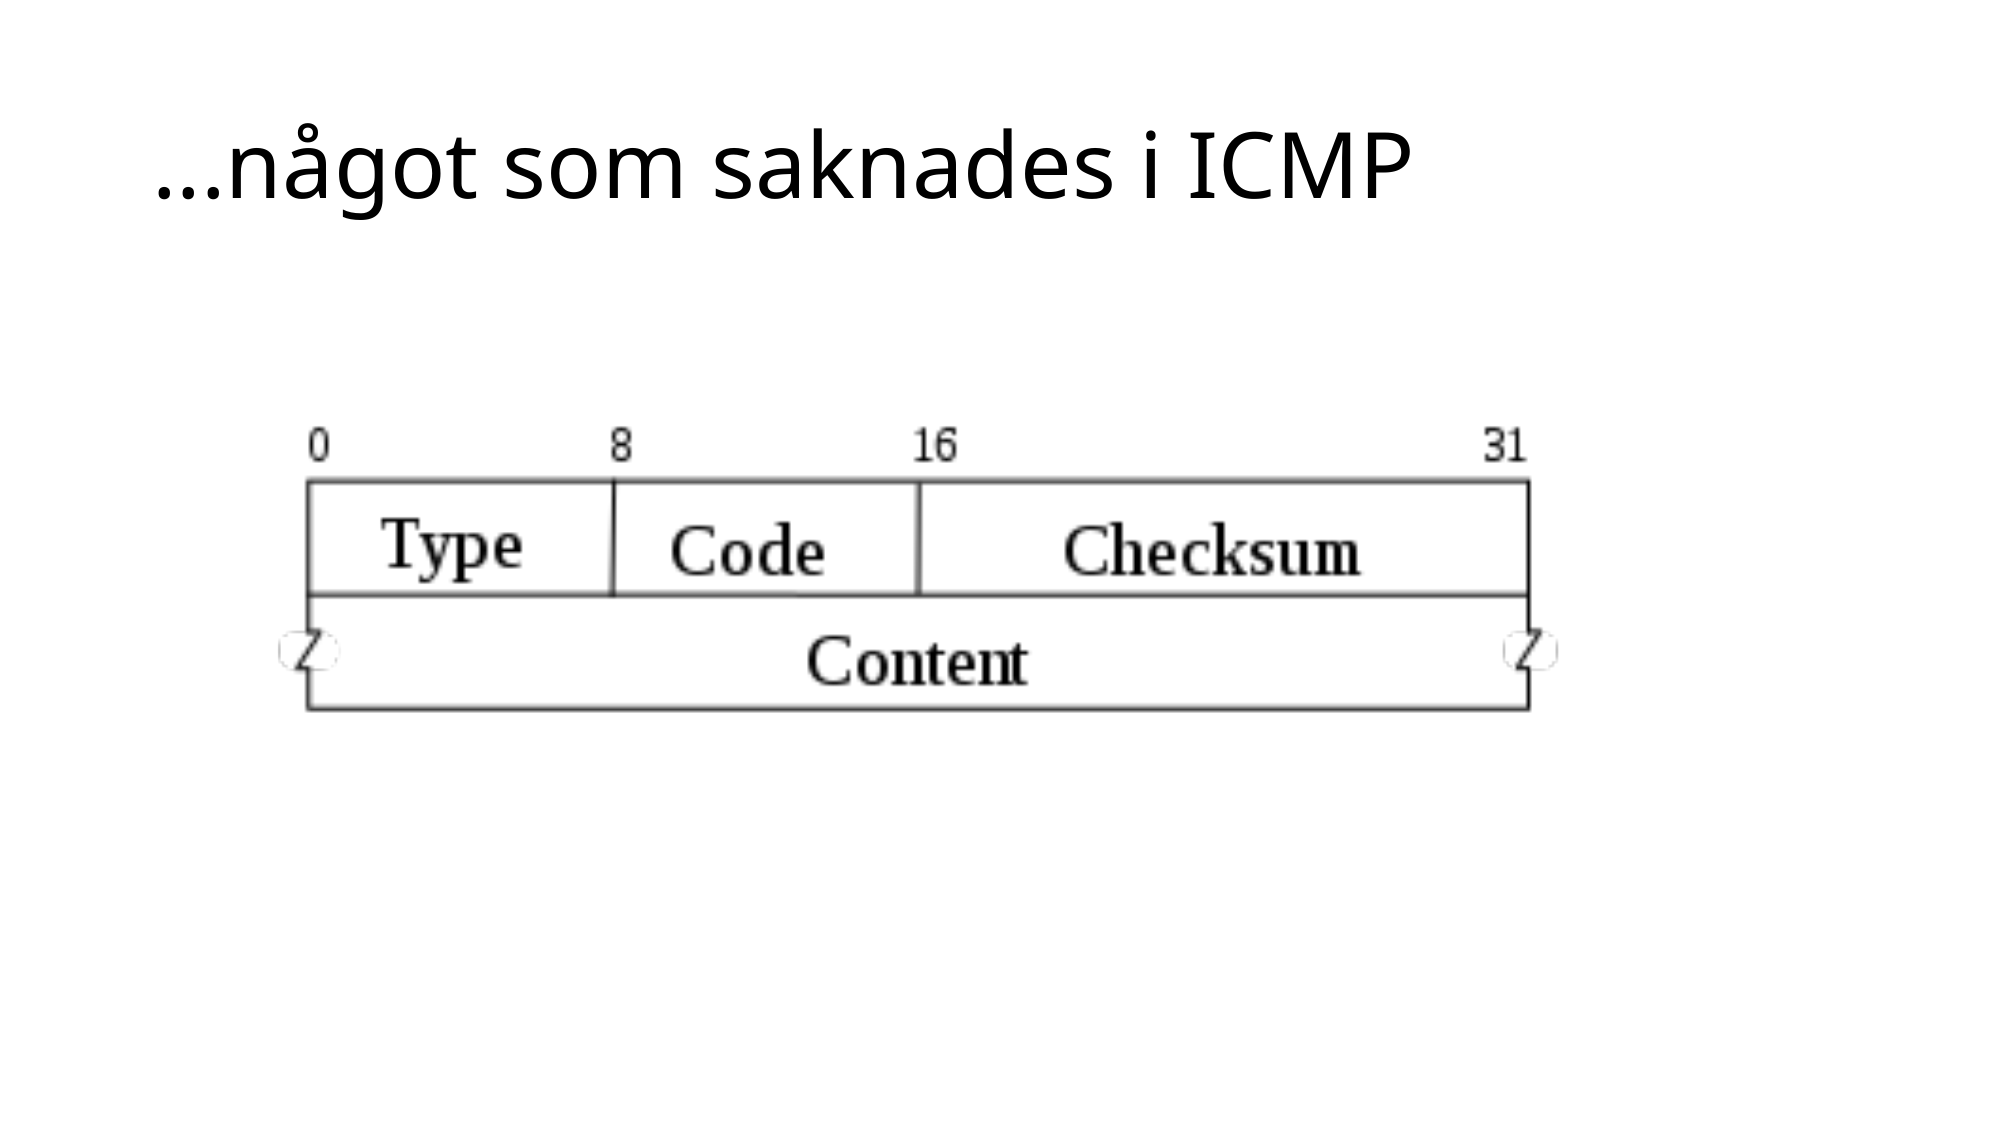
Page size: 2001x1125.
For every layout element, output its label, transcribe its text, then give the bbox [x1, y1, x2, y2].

title ...något som saknades i ICMP [137, 59, 1863, 278]
picture [258, 407, 1581, 747]
